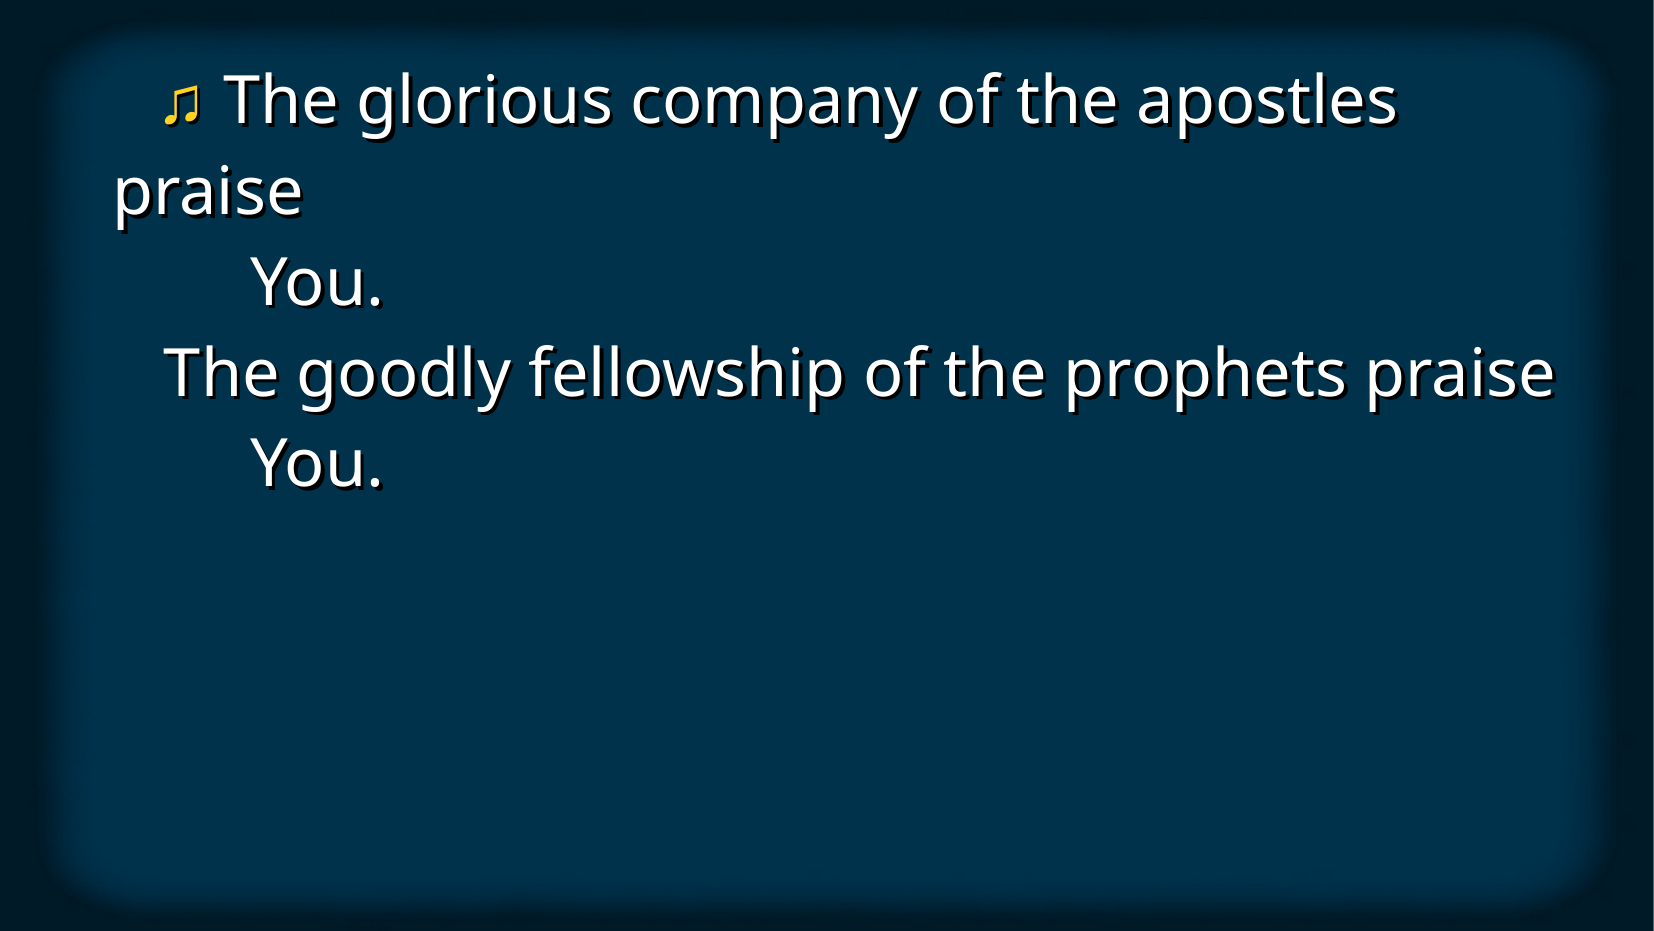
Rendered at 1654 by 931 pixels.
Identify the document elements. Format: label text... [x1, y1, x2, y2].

picture [0, 0, 1654, 931]
text_box ♫ The glorious company of the apostles praise You. The goodly fellowship of the prophets praise You. [60, 45, 1591, 466]
